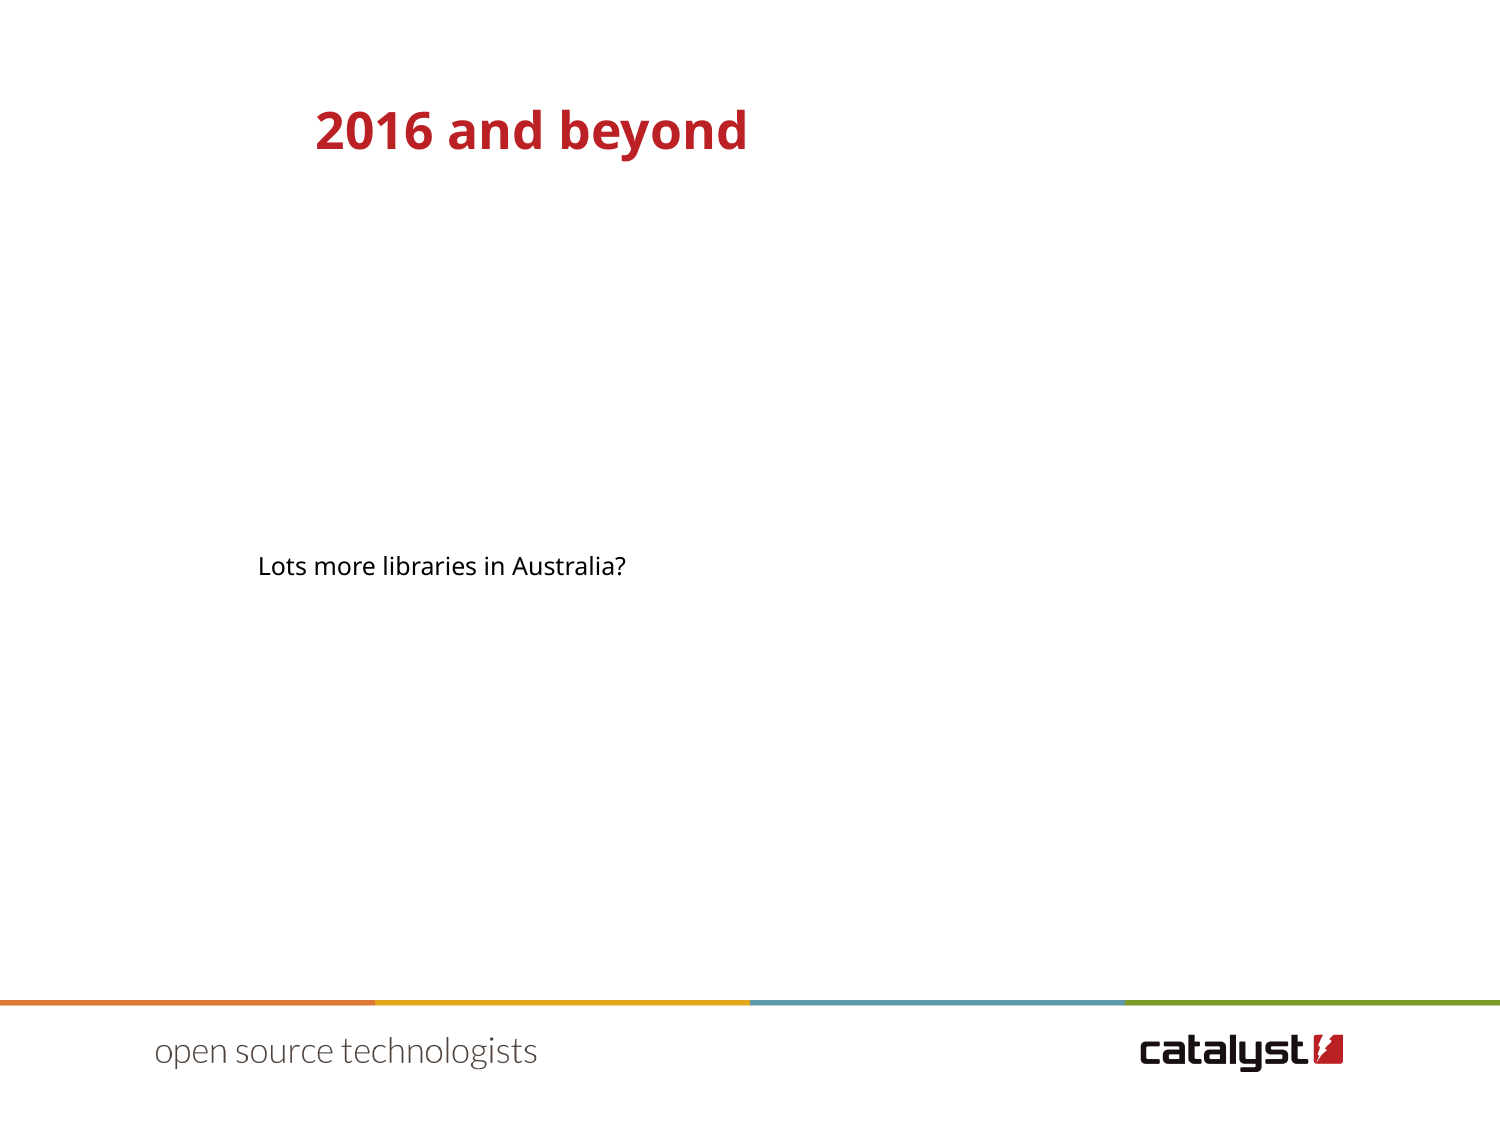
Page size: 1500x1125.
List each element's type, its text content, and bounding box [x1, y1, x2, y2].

title 2016 and beyond [315, 0, 1463, 260]
text_box Lots more libraries in Australia? [256, 531, 1247, 583]
picture [0, 1000, 1500, 1072]
